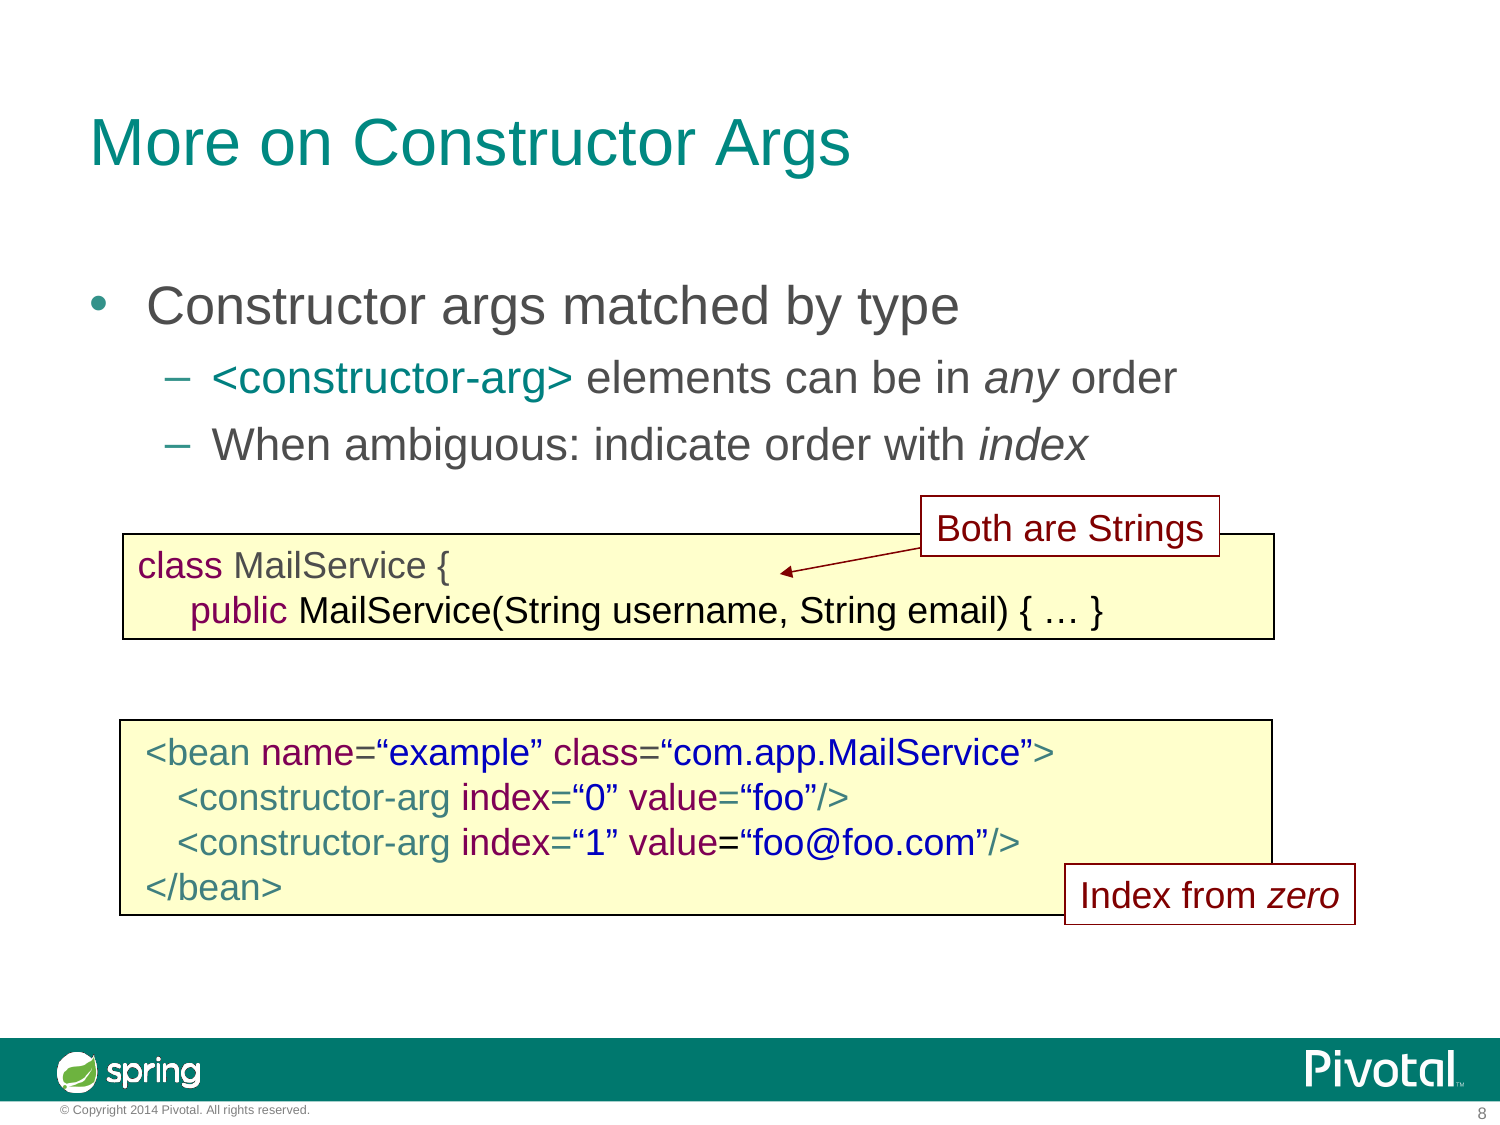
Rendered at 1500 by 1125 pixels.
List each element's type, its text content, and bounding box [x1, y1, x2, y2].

picture [1306, 1050, 1464, 1087]
text_box Index from zero [1065, 863, 1355, 925]
text_box Both are Strings [921, 495, 1220, 557]
picture [32, 1041, 210, 1103]
text_box class MailService { public MailService(String username, String email) { … } [123, 533, 1274, 640]
title More on Constructor Args [75, 45, 1426, 233]
list Constructor args matched by type <constructor-arg> elements can be in any order When ambiguous: indicate order with index [75, 262, 1426, 1005]
text_box <bean name=“example” class=“com.app.MailService”> <constructor-arg index=“0” value=“foo”/> <constructor-arg index=“1” value=“foo@foo.com”/> </bean> [120, 719, 1273, 916]
